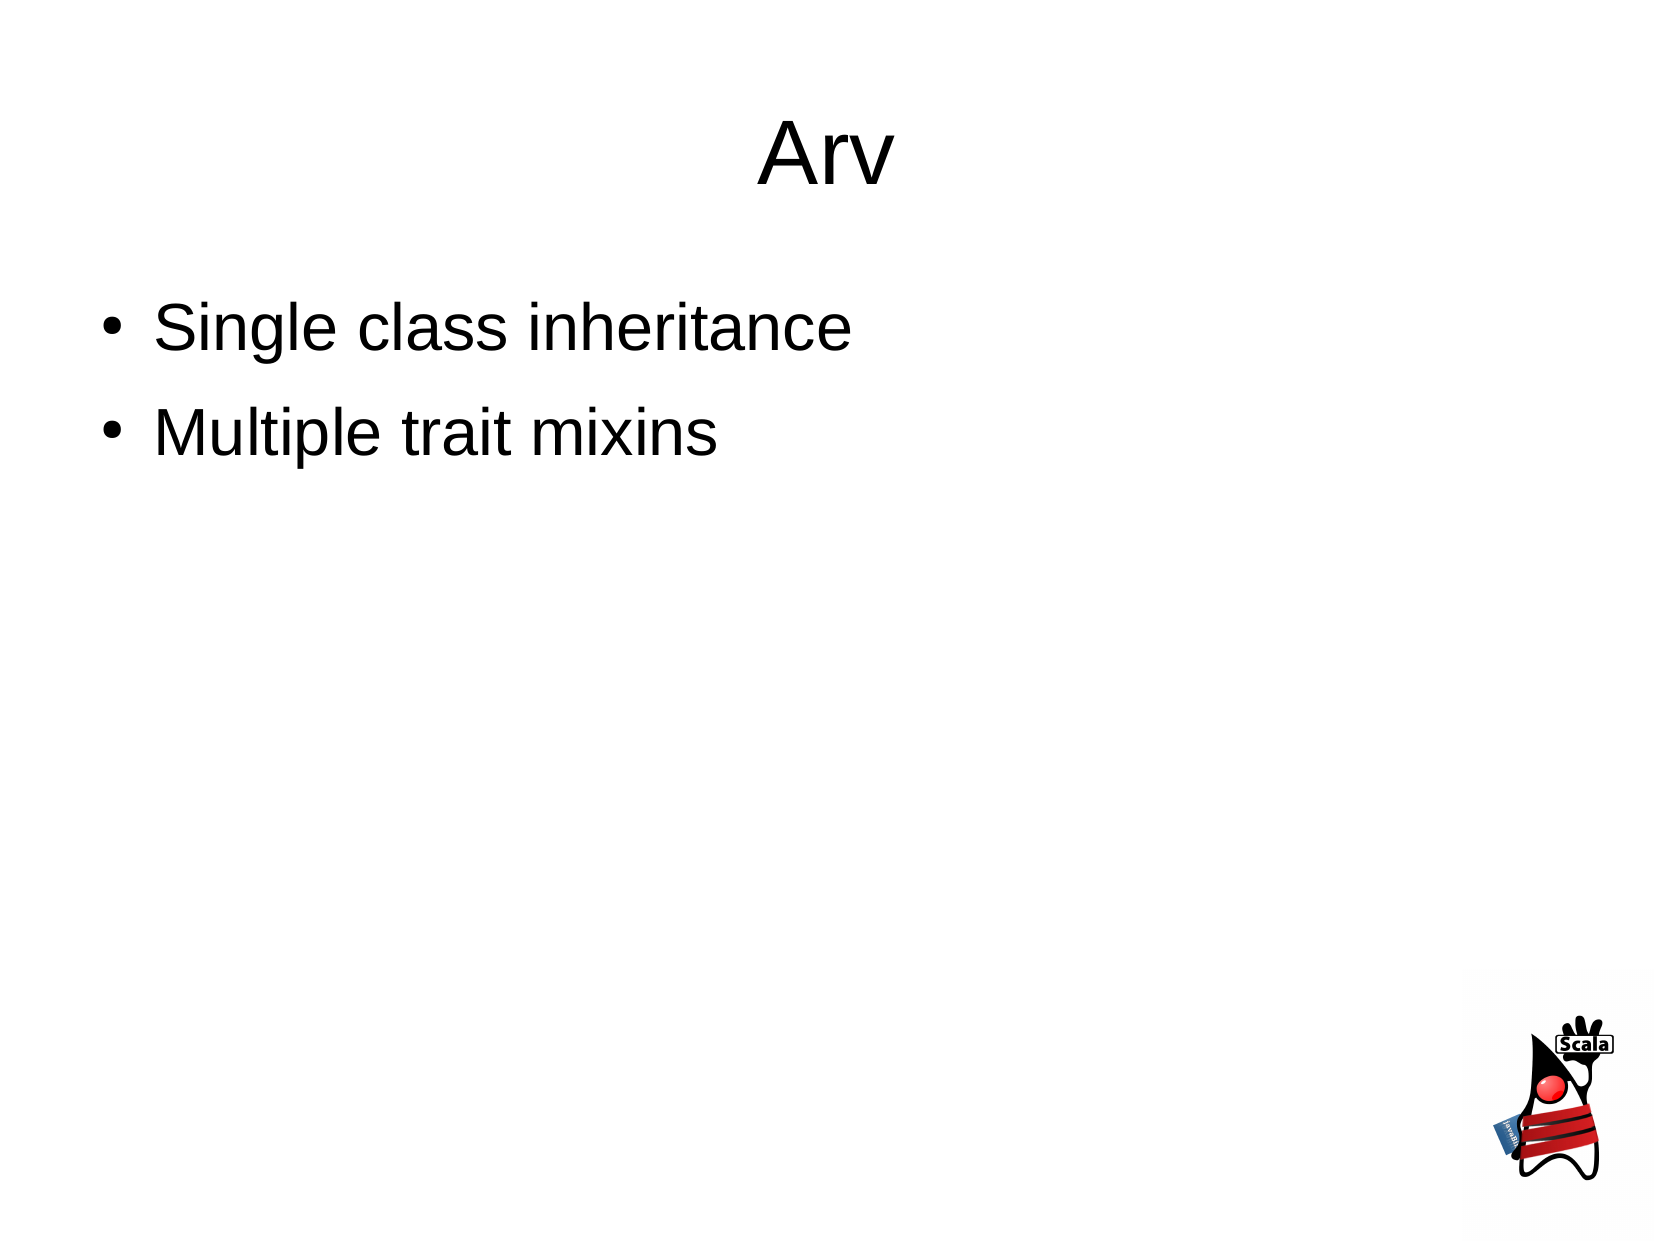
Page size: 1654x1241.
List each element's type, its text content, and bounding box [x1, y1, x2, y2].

picture [1462, 969, 1654, 1241]
title Arv [82, 49, 1571, 257]
list Single class inheritance Multiple trait mixins [82, 290, 1571, 1109]
